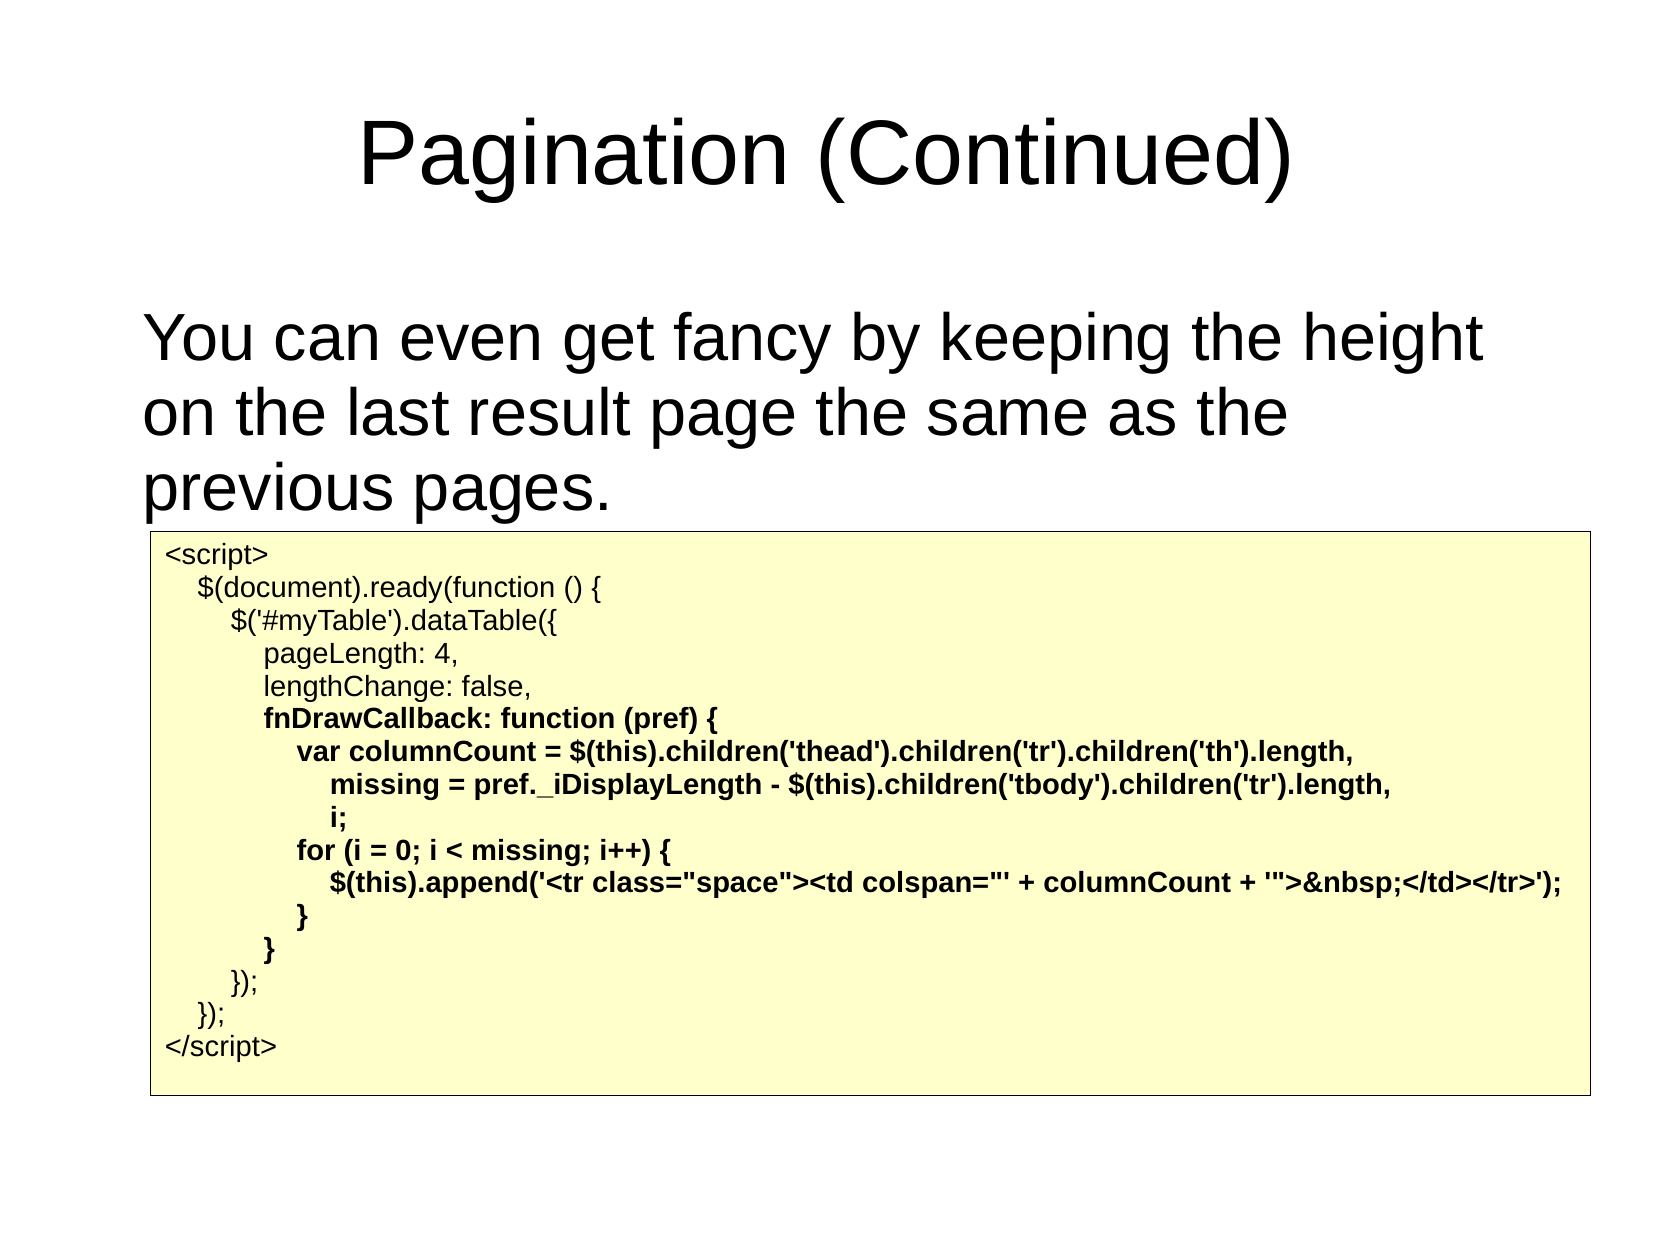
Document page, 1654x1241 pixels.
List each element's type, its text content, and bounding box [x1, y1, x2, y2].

title Pagination (Continued) [82, 49, 1571, 257]
list You can even get fancy by keeping the height on the last result page the same as the previous pages. [71, 300, 1561, 586]
text_box <script> $(document).ready(function () { $('#myTable').dataTable({ pageLength: 4, lengthChange: false, fnDrawCallback: function (pref) { var columnCount = $(this).children('thead').children('tr').children('th').length, missing = pref._iDisplayLength - $(this).children('tbody').children('tr').length, i; for (i = 0; i < missing; i++) { $(this).append('<tr class="space"><td colspan="' + columnCount + '">&nbsp;</td></tr>'); } } }); }); </script> [150, 531, 1591, 1096]
